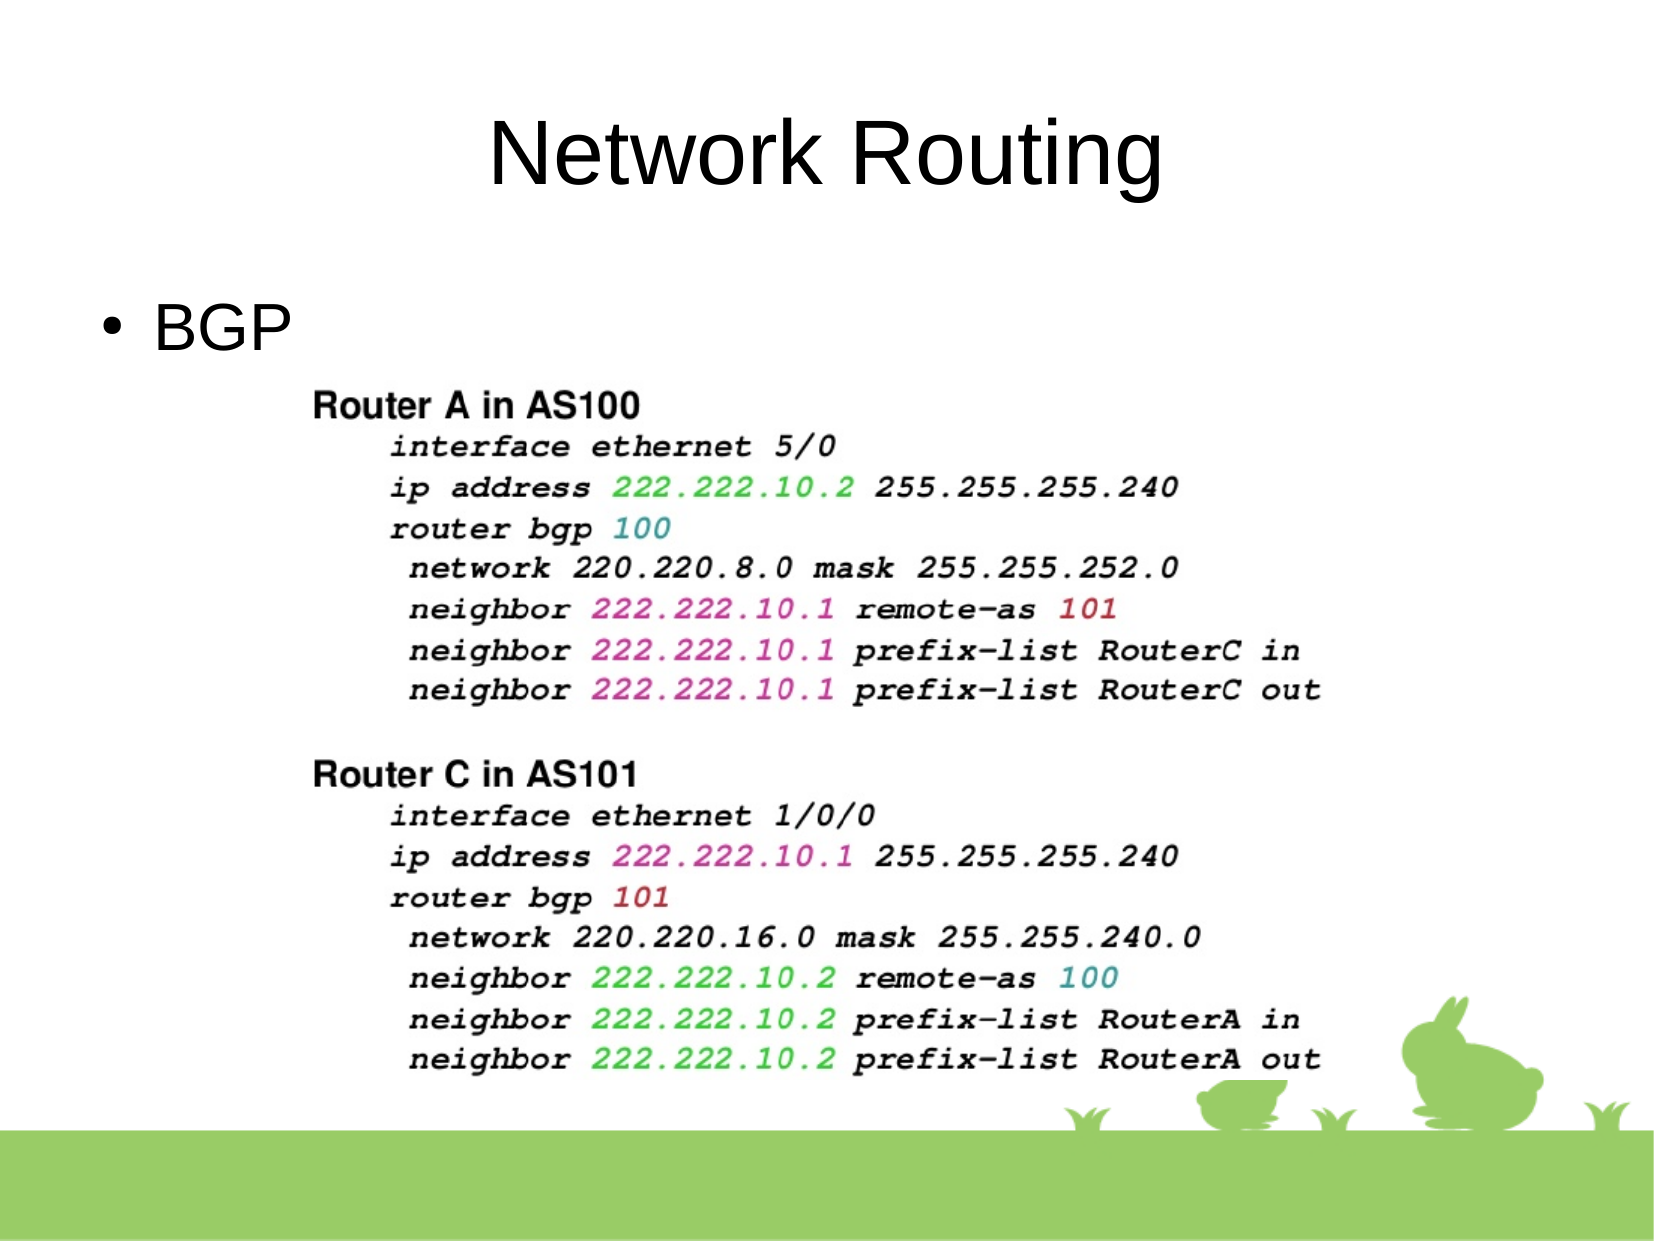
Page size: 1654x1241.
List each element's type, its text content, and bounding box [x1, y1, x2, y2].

list BGP [82, 290, 1571, 1010]
picture [0, 0, 1654, 1241]
title Network Routing [82, 49, 1571, 257]
